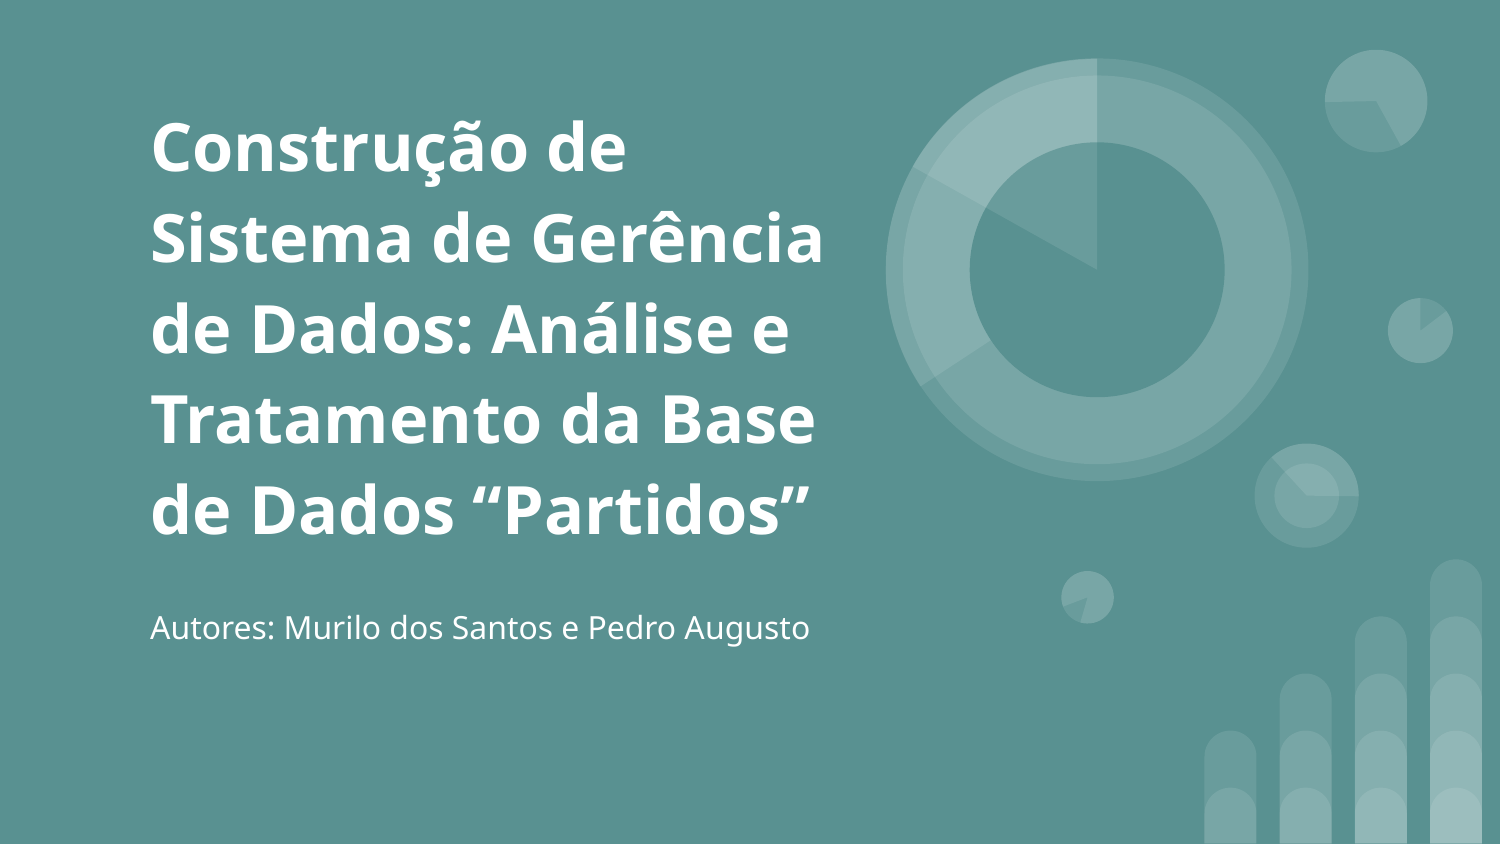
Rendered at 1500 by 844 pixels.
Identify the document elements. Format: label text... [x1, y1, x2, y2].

subtitle Autores: Murilo dos Santos e Pedro Augusto [135, 589, 834, 704]
title Construção de Sistema de Gerência de Dados: Análise e Tratamento da Base de Dados “Partidos” [135, 82, 900, 572]
